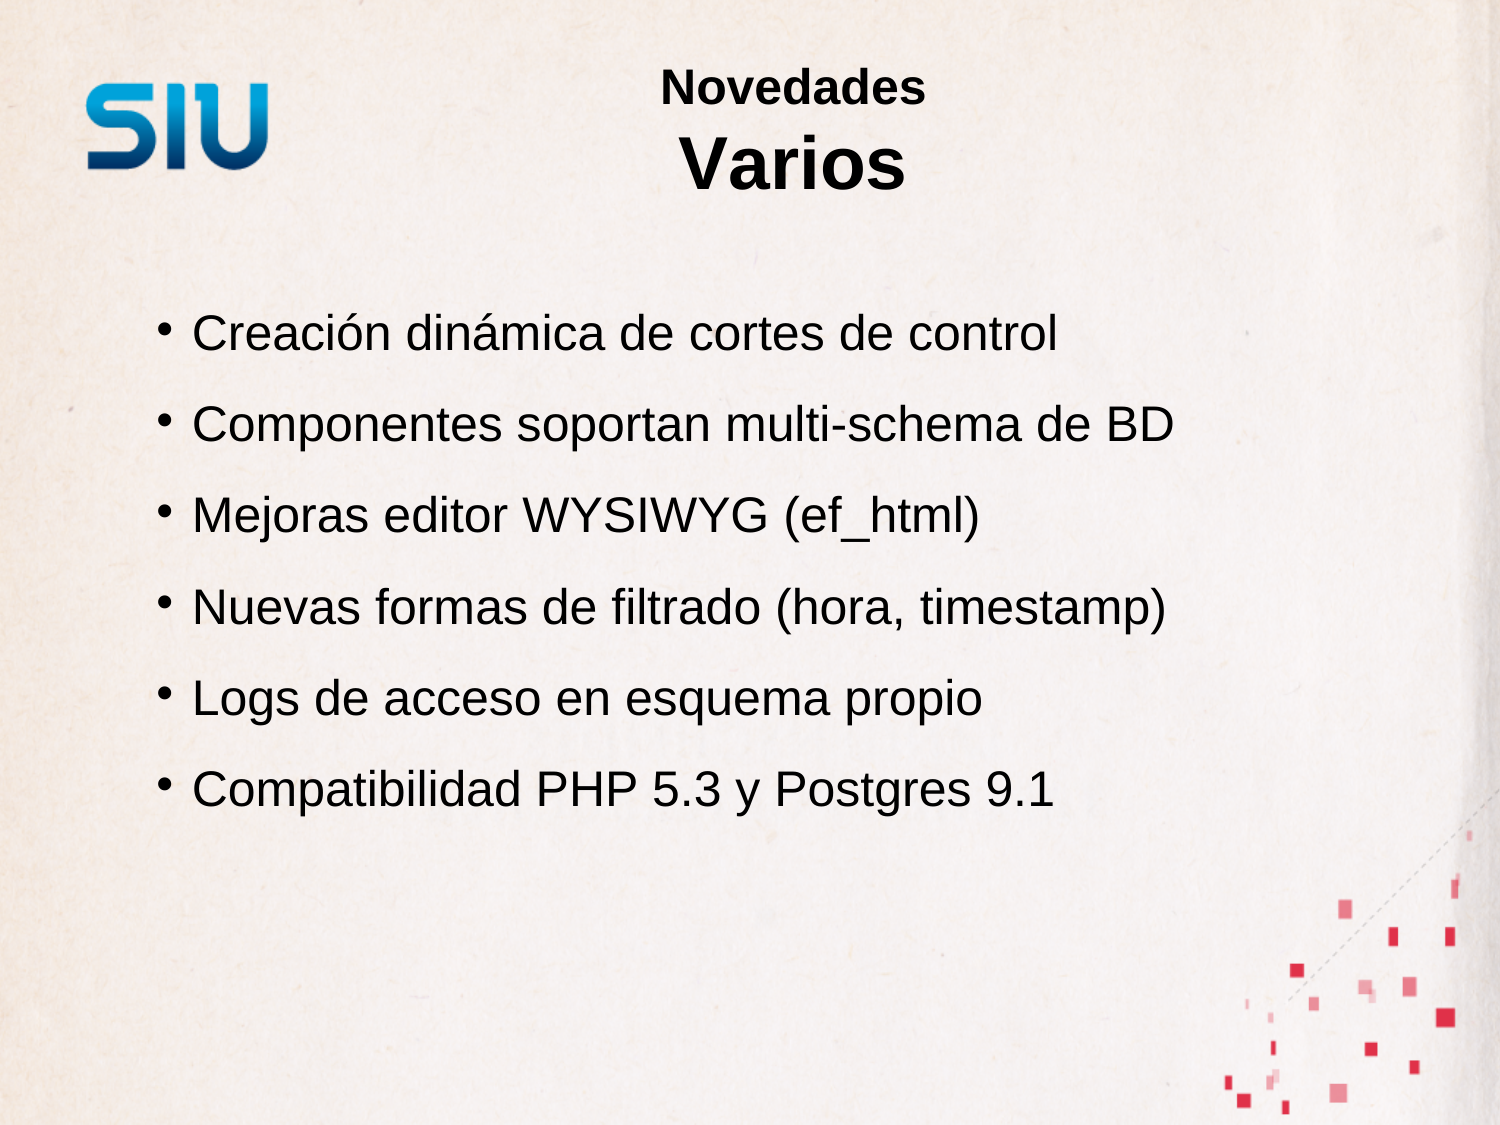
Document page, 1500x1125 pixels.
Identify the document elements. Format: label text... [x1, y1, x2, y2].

text_box Creación dinámica de cortes de control Componentes soportan multi-schema de BD Mejoras editor WYSIWYG (ef_html) Nuevas formas de filtrado (hora, timestamp) Logs de acceso en esquema propio Compatibilidad PHP 5.3 y Postgres 9.1 [141, 295, 1430, 1026]
picture [0, 0, 1500, 1125]
